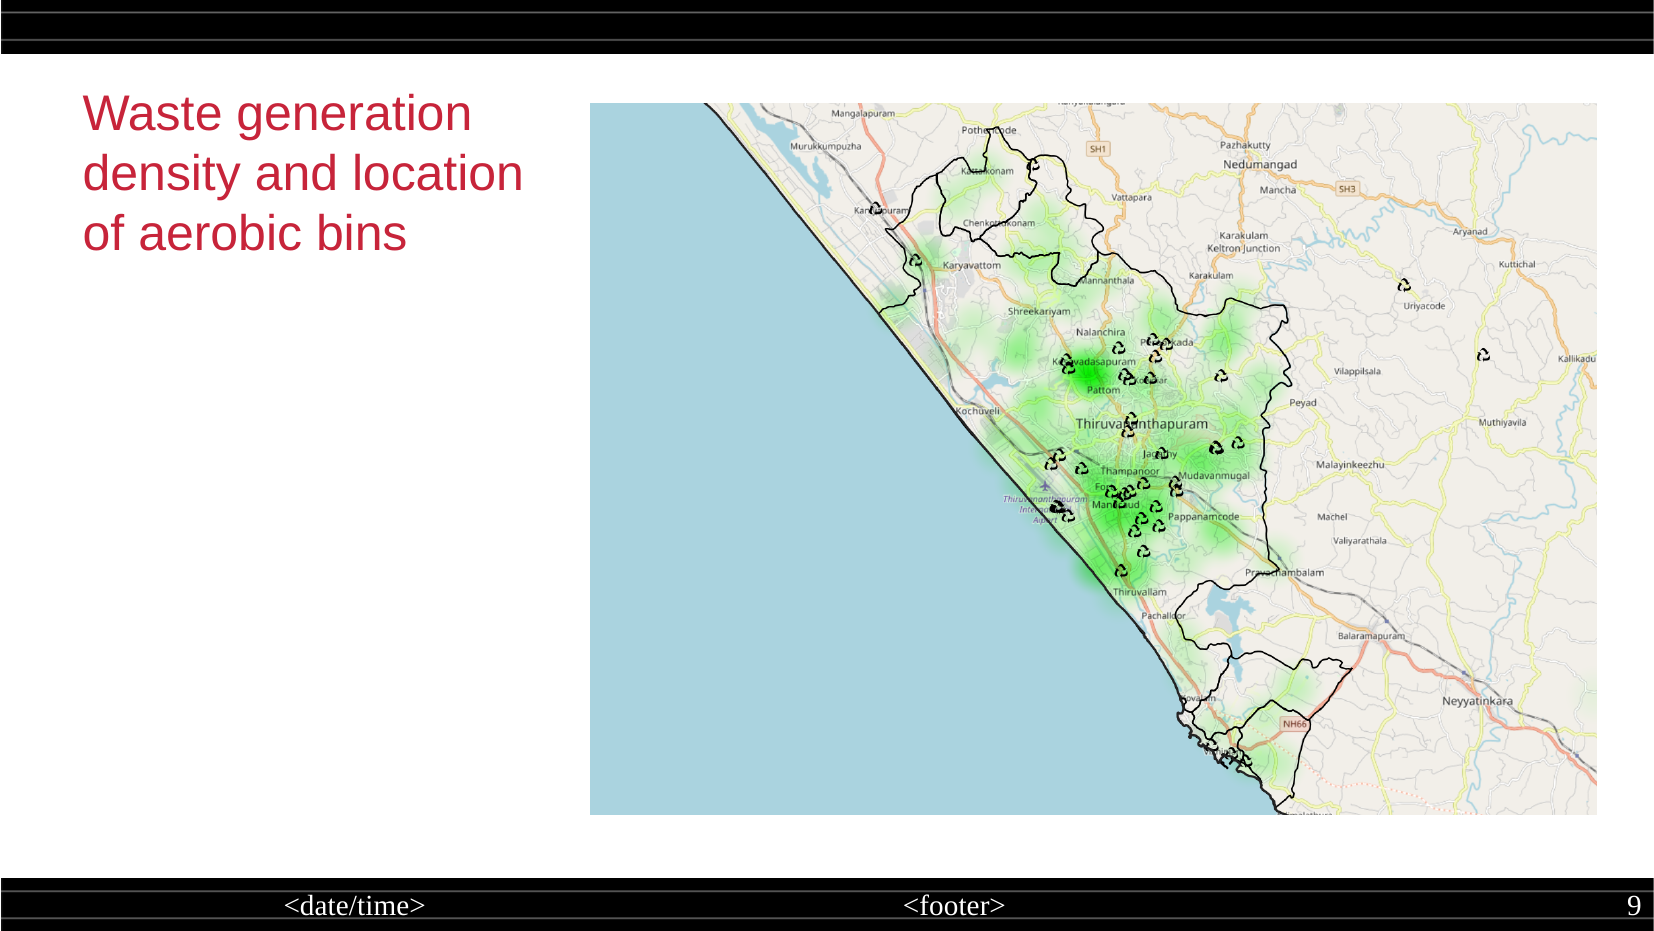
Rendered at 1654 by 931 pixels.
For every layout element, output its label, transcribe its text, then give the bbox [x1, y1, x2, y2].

text_box Waste generation density and location of aerobic bins [82, 80, 556, 261]
picture [1, 878, 1654, 931]
picture [590, 103, 1597, 815]
picture [1, 0, 1654, 54]
